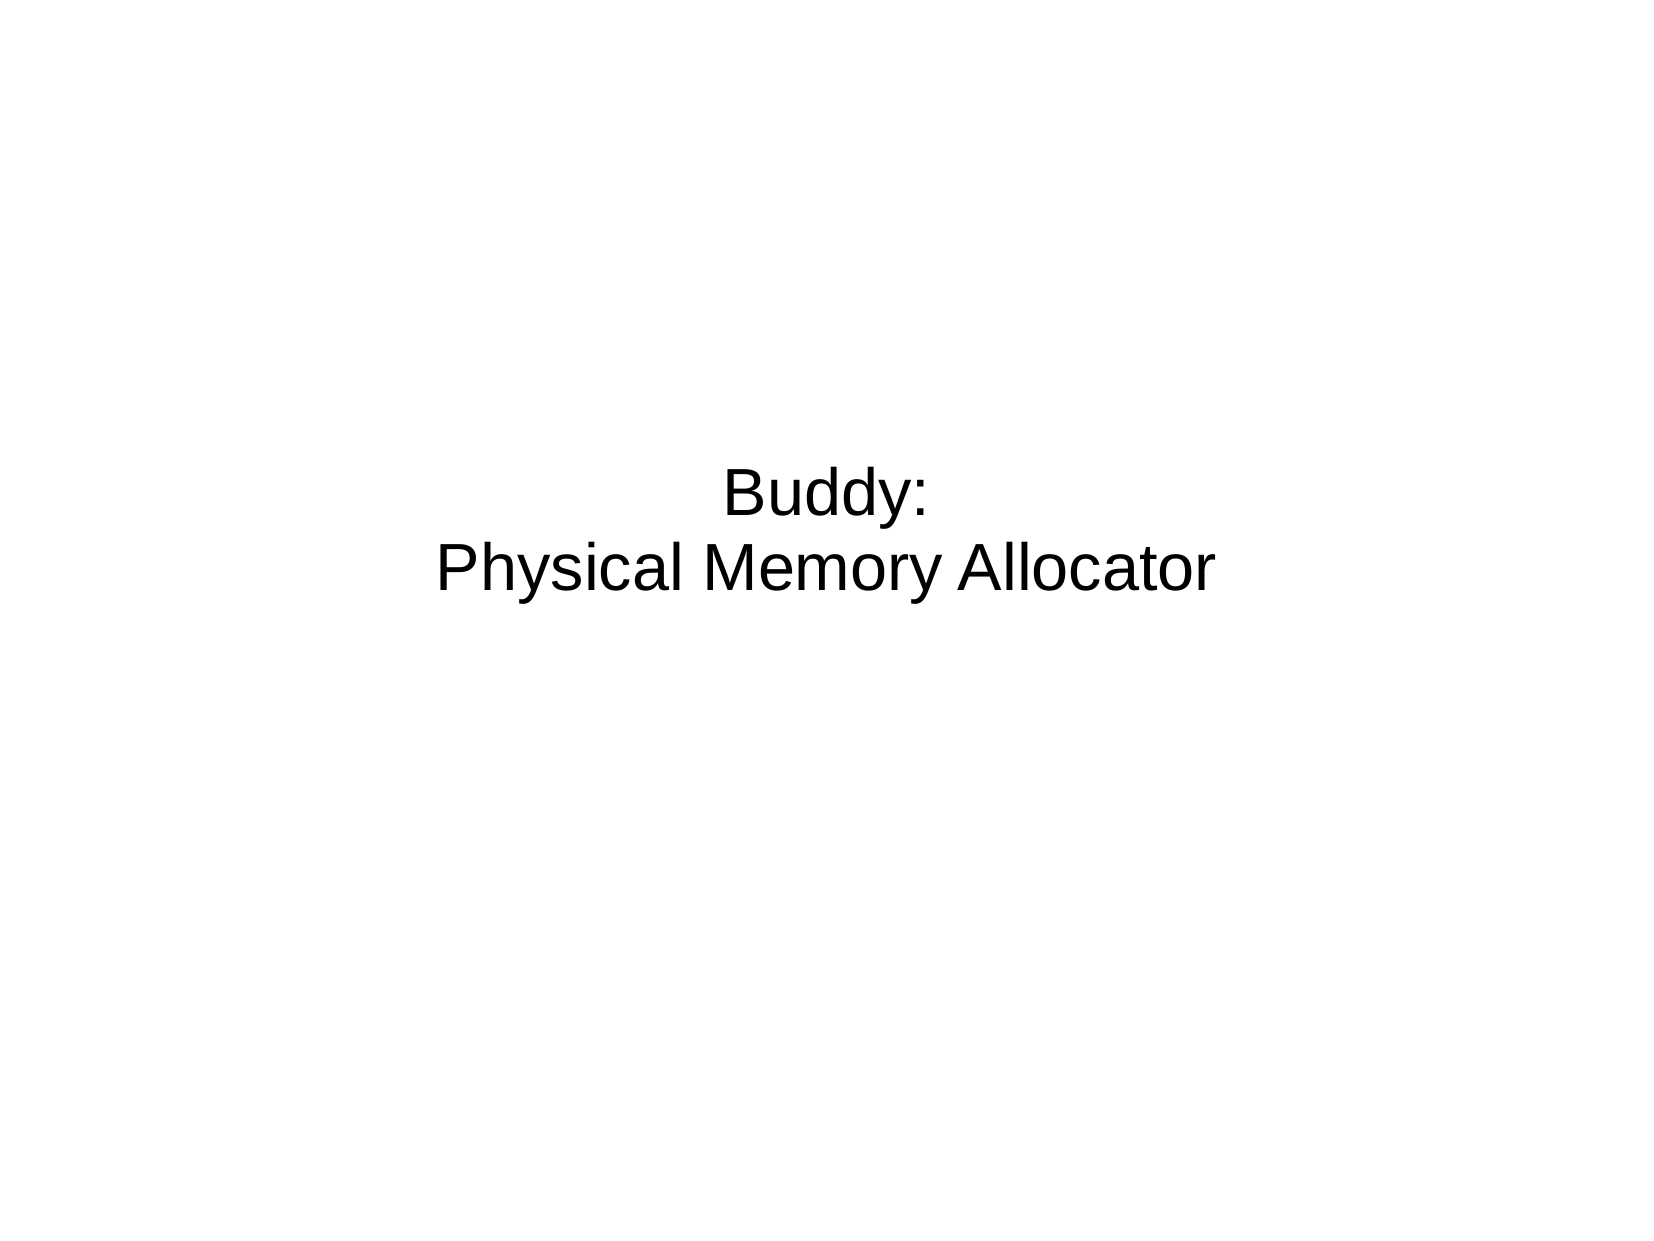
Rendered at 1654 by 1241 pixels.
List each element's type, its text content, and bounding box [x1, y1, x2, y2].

subtitle Buddy: Physical Memory Allocator [82, 49, 1571, 1010]
